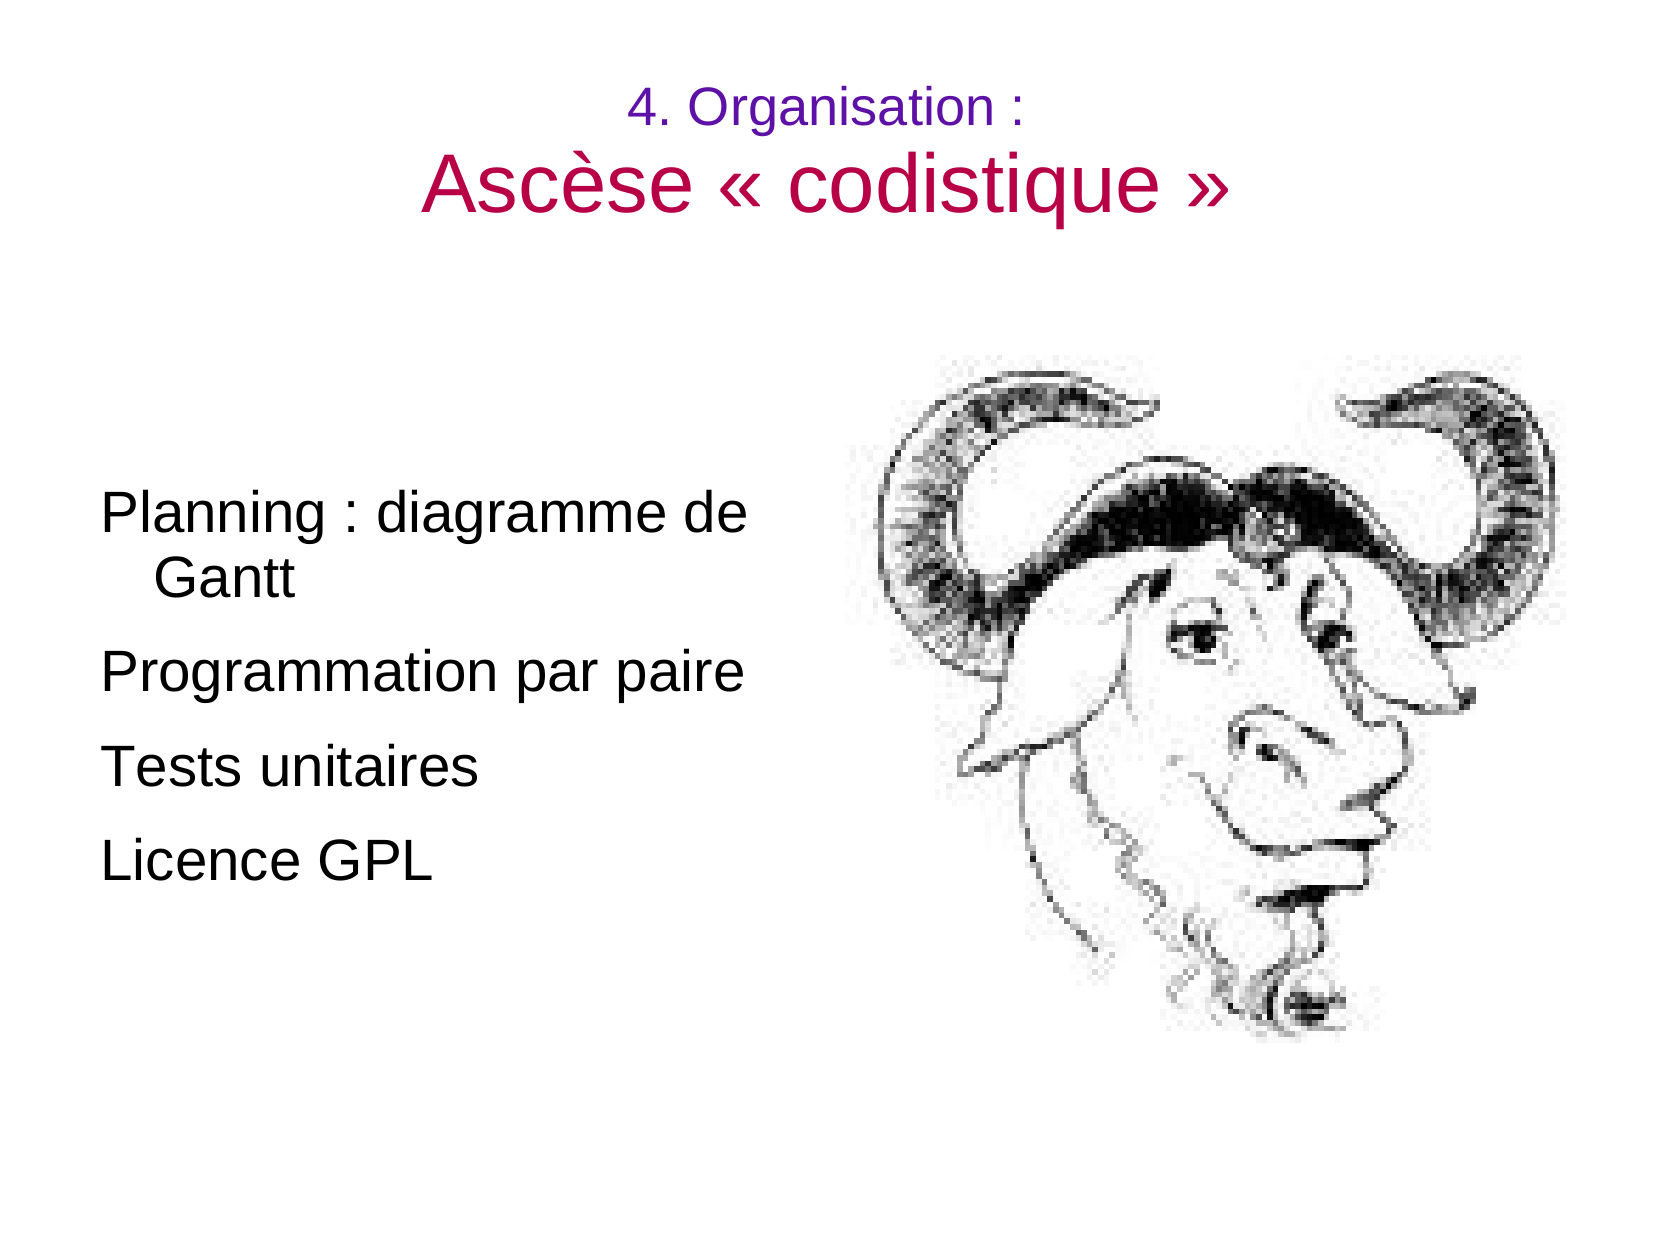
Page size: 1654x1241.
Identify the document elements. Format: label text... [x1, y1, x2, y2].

title 4. Organisation : Ascèse « codistique » [82, 49, 1571, 257]
picture [845, 355, 1572, 1043]
list Planning : diagramme de Gantt Programmation par paire Tests unitaires Licence GPL [82, 290, 809, 1109]
